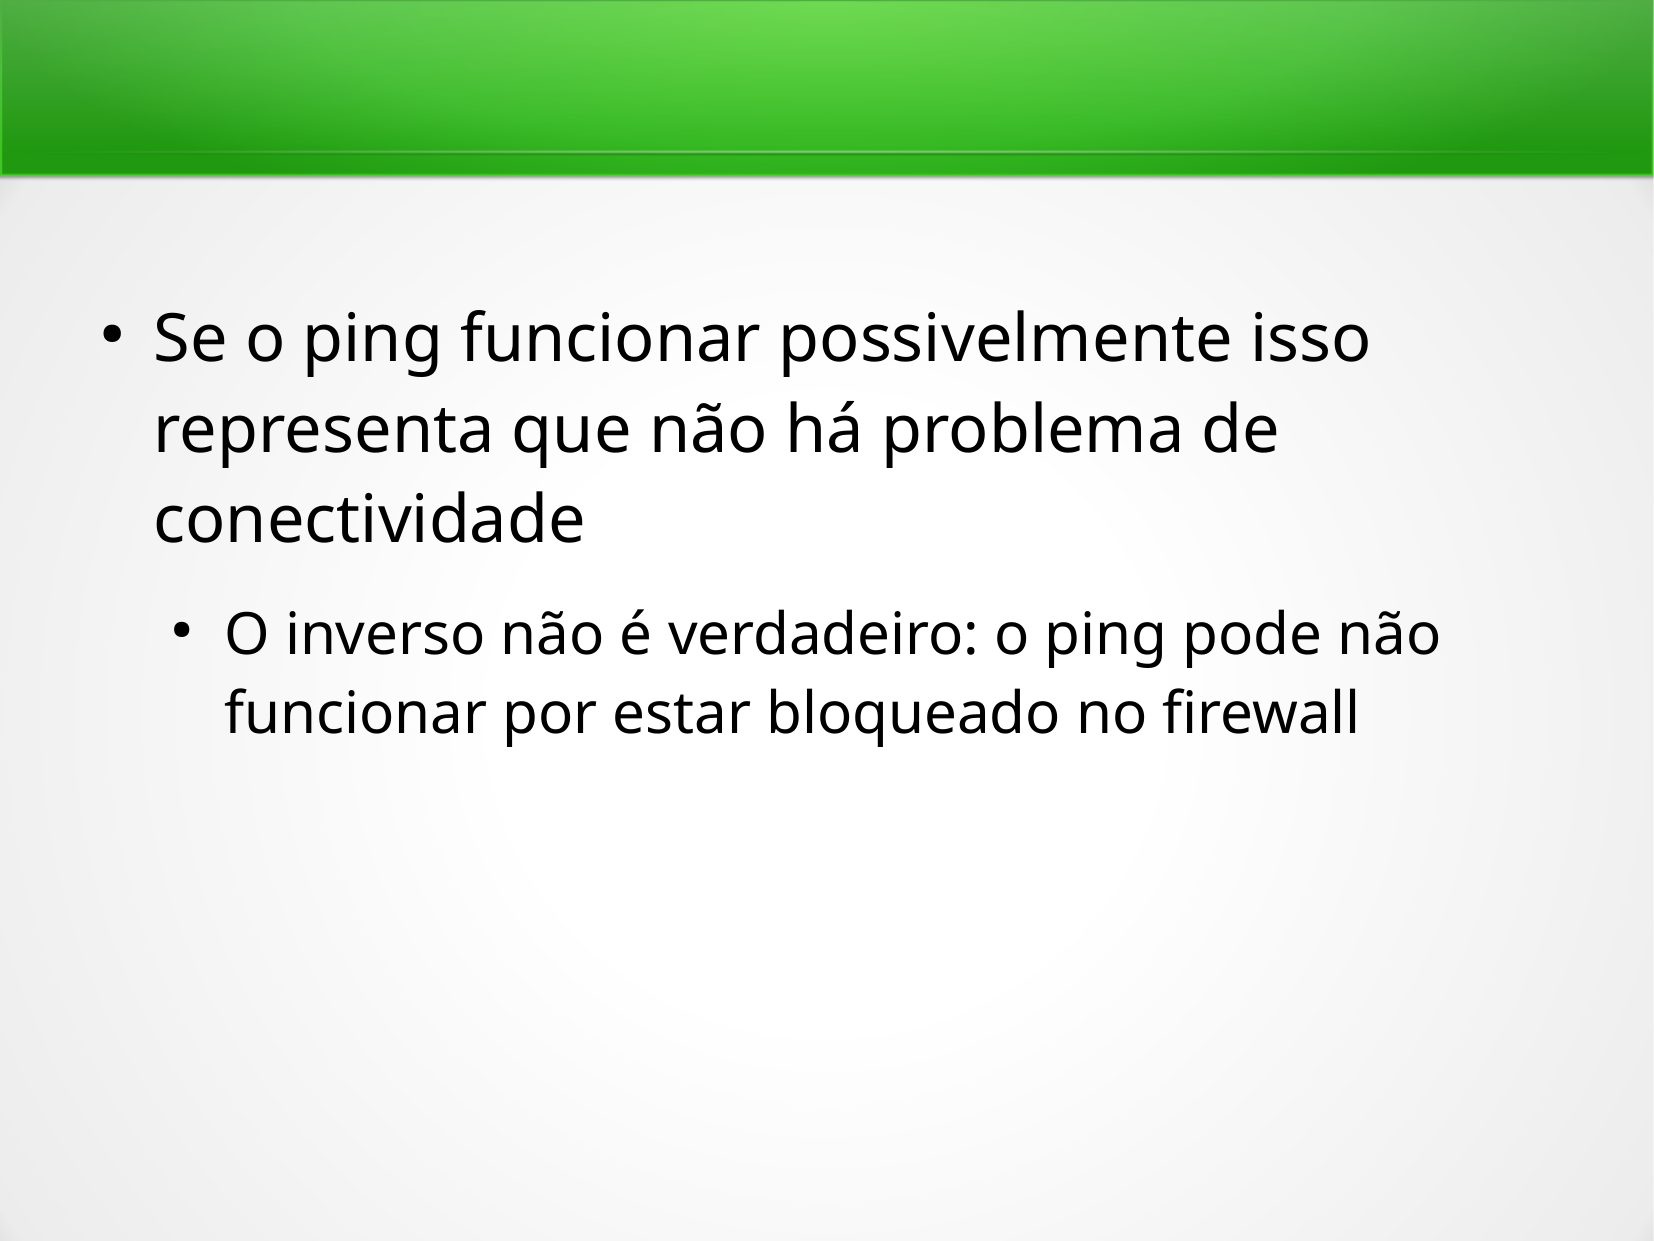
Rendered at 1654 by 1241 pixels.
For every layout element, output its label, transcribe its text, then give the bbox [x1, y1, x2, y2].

picture [0, 0, 1654, 1241]
list Se o ping funcionar possivelmente isso representa que não há problema de conectividade O inverso não é verdadeiro: o ping pode não funcionar por estar bloqueado no firewall [82, 290, 1571, 1010]
